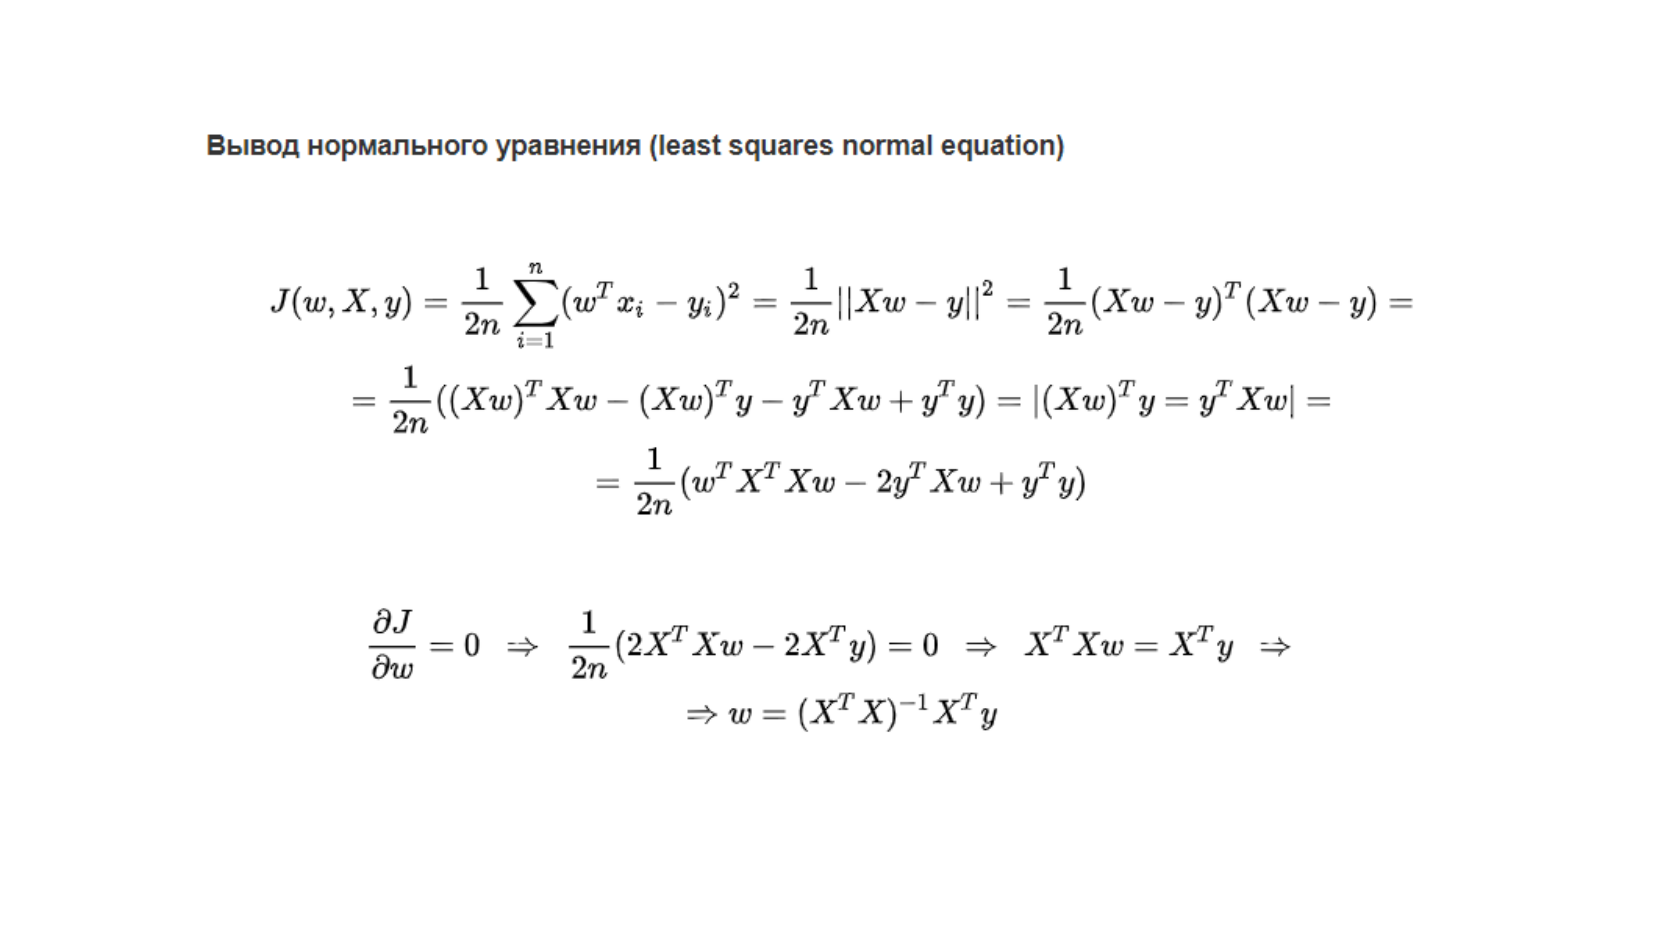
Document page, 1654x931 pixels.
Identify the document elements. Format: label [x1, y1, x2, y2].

picture [183, 113, 1474, 768]
